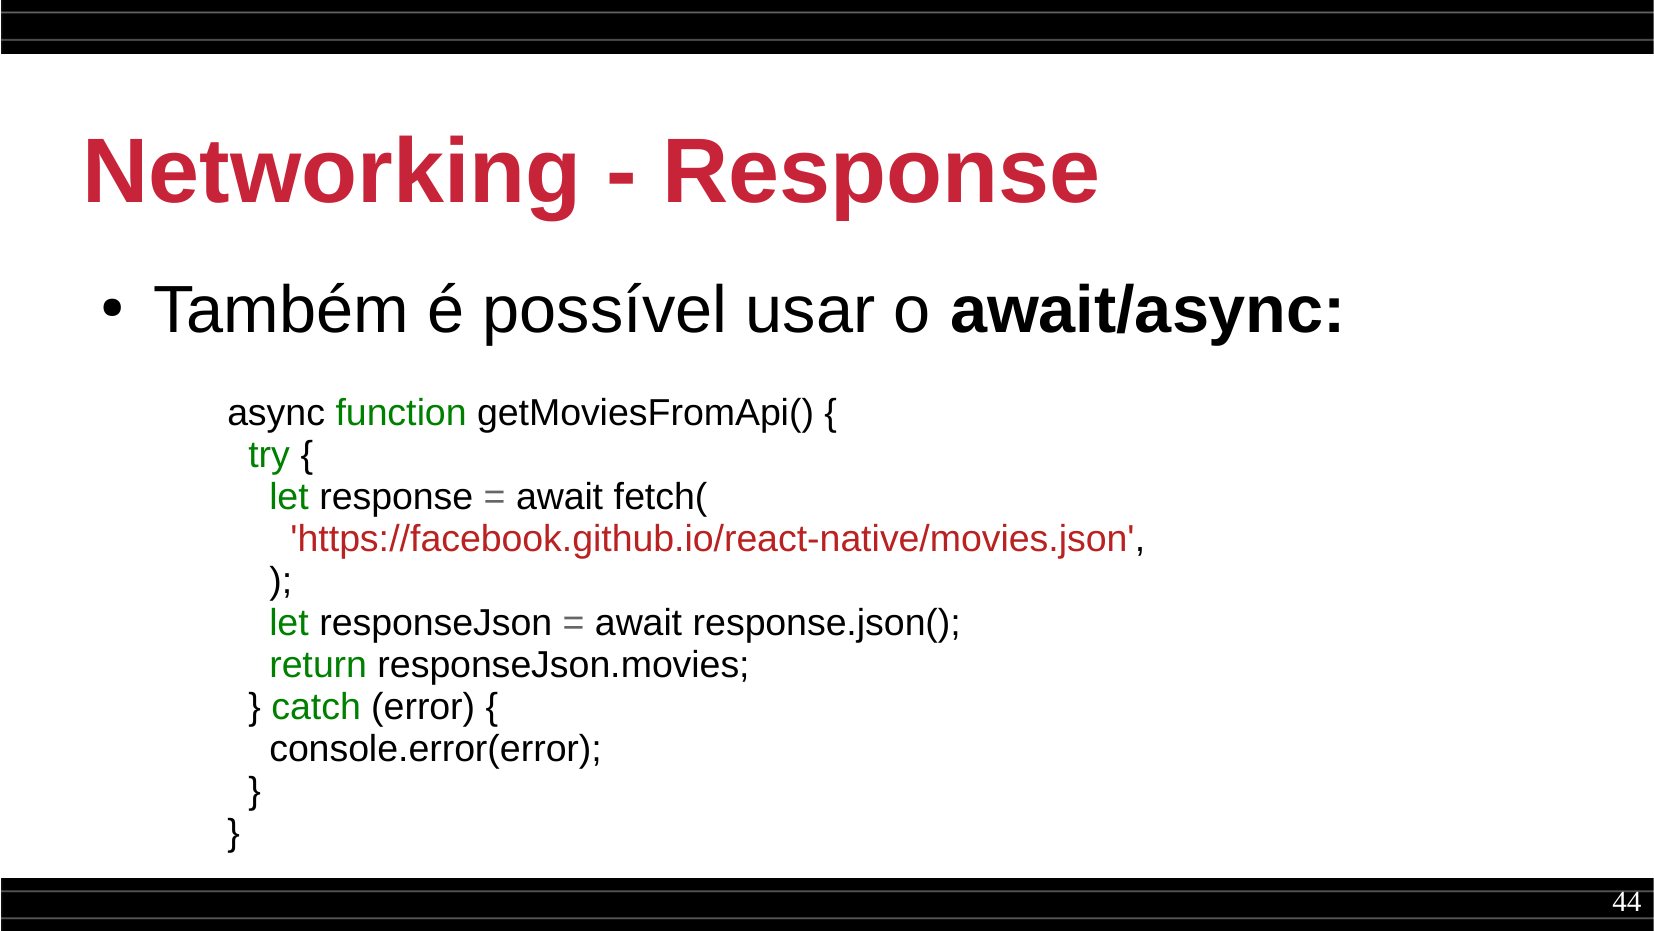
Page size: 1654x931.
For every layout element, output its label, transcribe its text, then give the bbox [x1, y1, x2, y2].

title Networking - Response [82, 92, 1571, 249]
picture [1, 878, 1654, 931]
text_box async function getMoviesFromApi() { try { let response = await fetch( 'https://facebook.github.io/react-native/movies.json', ); let responseJson = await response.json(); return responseJson.movies; } catch (error) { console.error(error); } } [212, 383, 1300, 861]
list Também é possível usar o await/async: [82, 271, 1571, 758]
picture [1, 0, 1654, 54]
